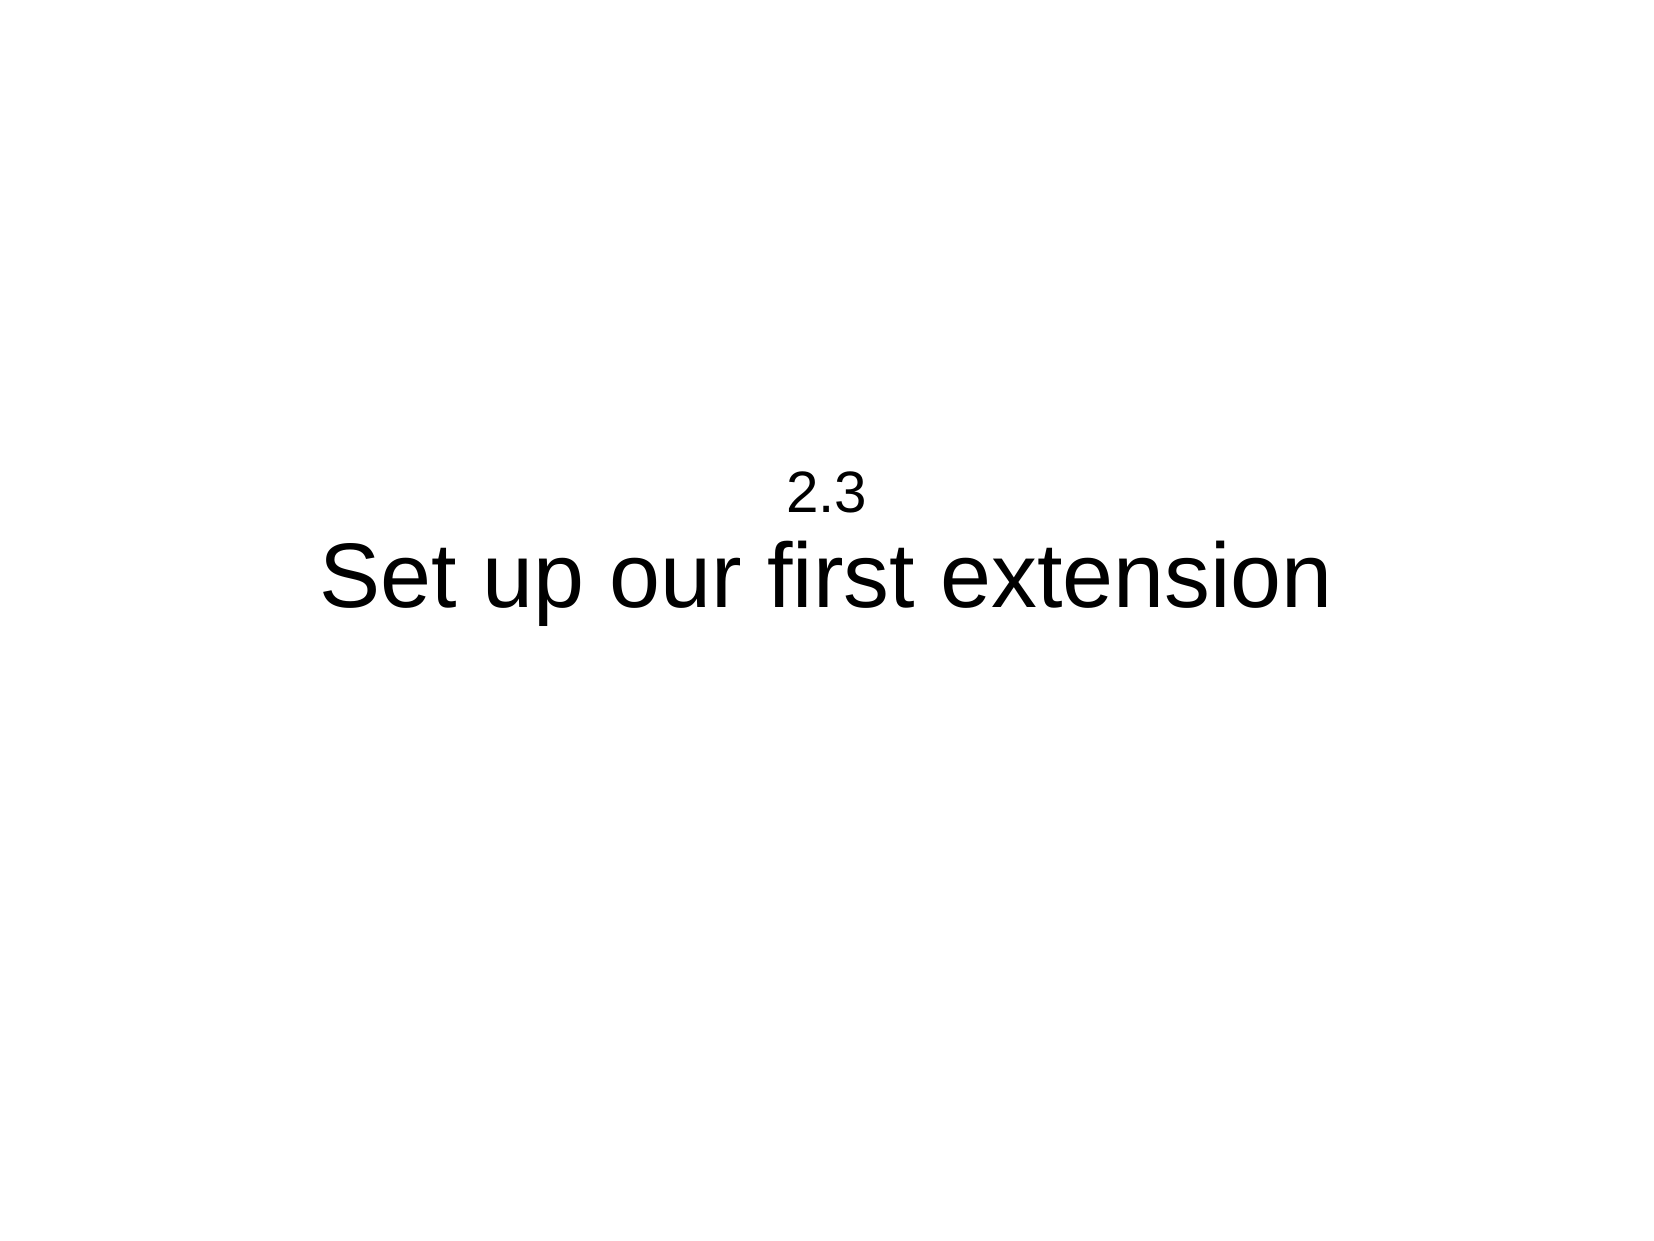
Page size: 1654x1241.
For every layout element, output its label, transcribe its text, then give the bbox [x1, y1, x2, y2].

title 2.3 Set up our first extension [82, 0, 1571, 628]
